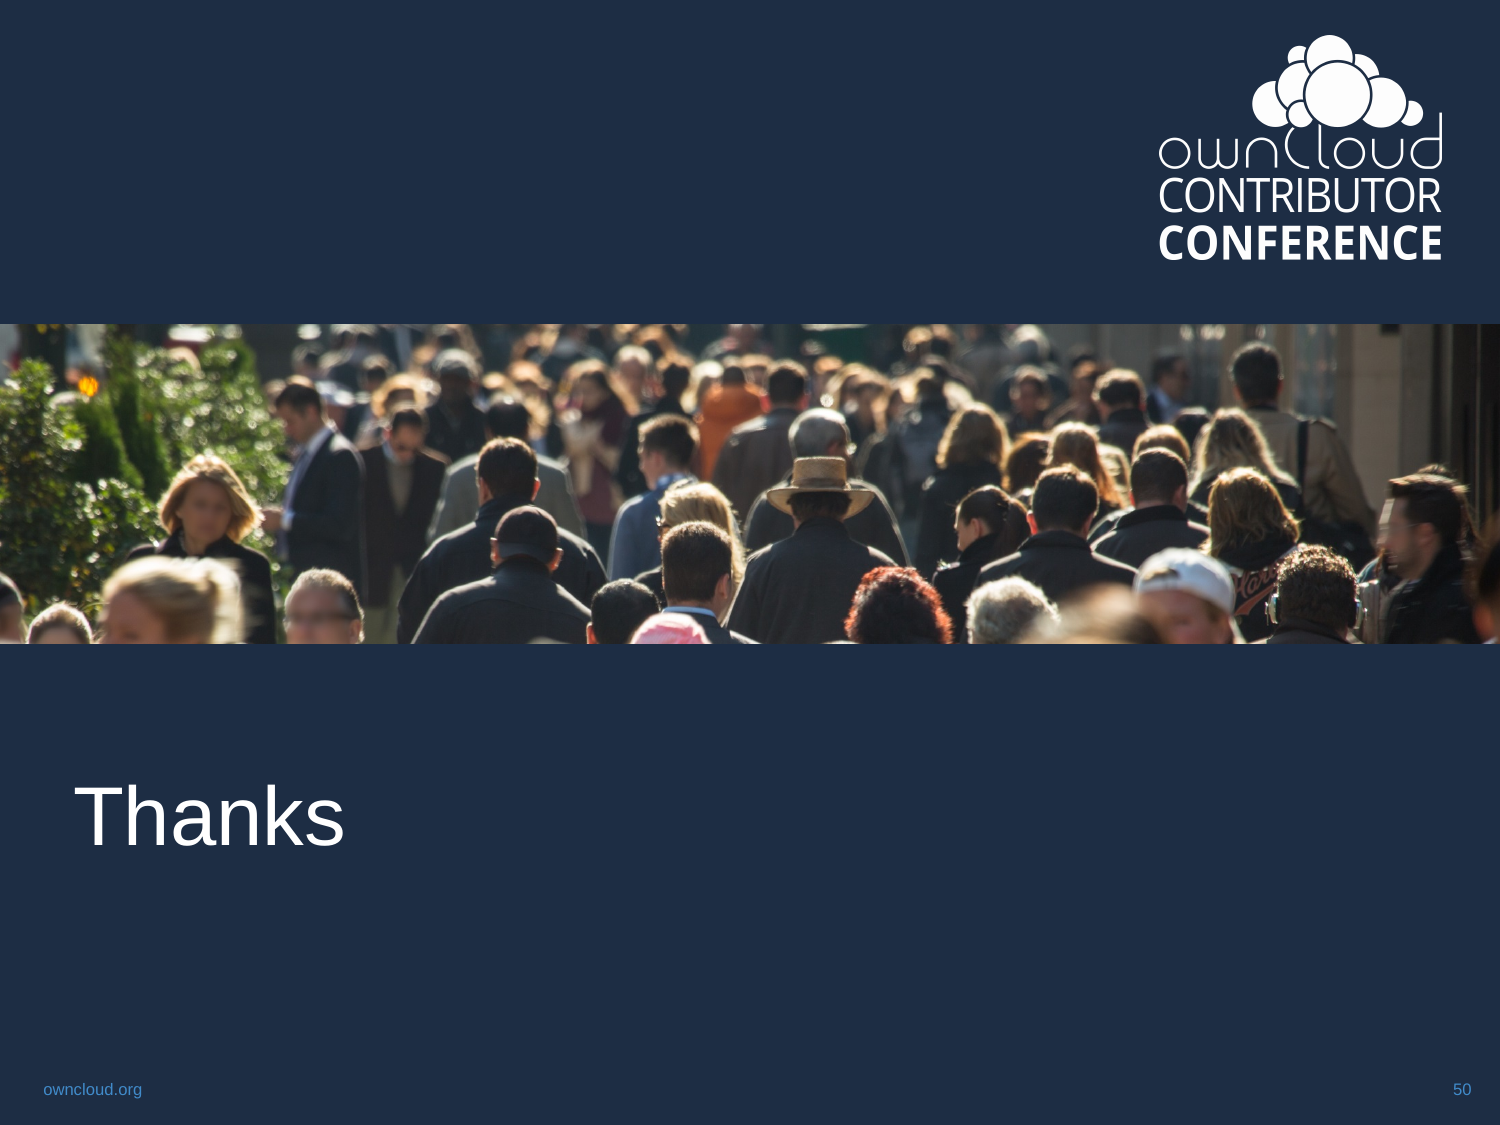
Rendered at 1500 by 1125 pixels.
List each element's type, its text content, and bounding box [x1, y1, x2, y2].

title Thanks [58, 754, 1427, 942]
picture [0, 324, 1500, 644]
picture [1159, 35, 1442, 260]
